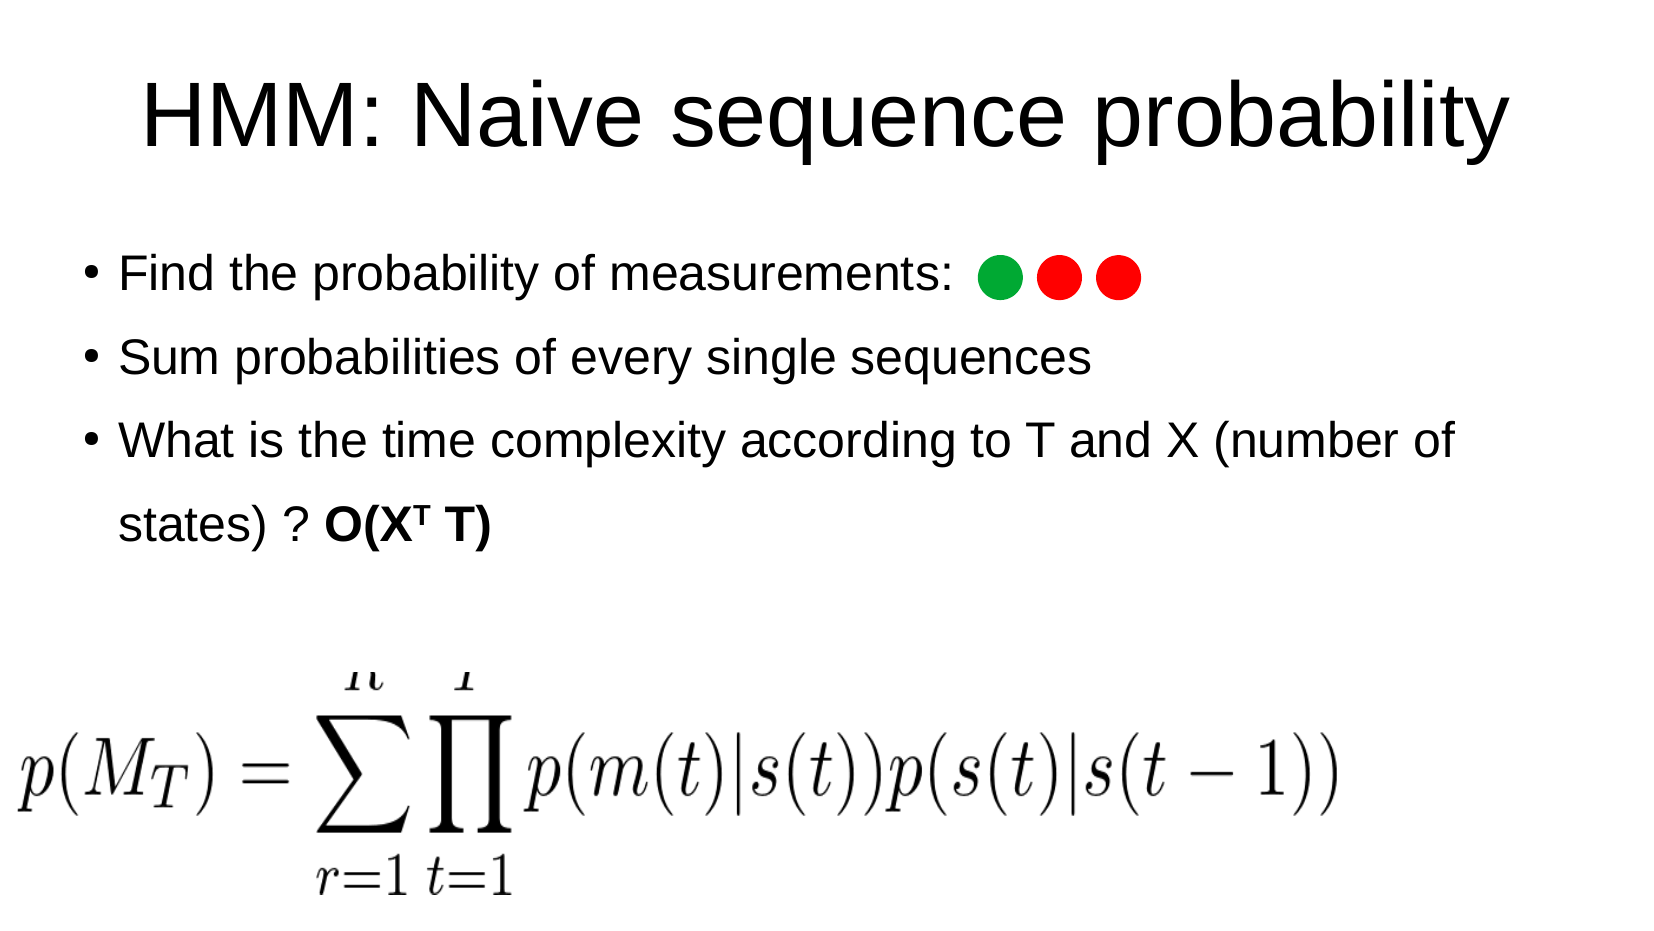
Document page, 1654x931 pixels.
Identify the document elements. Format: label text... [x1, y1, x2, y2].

text_box [977, 255, 1023, 301]
text_box [1036, 255, 1083, 301]
text_box [1096, 255, 1142, 301]
subtitle Find the probability of measurements: Sum probabilities of every single sequences What is the time complexity according to T and X (number of states) ? O(XT T) [82, 217, 1571, 758]
picture [17, 672, 1338, 895]
title HMM: Naive sequence probability [82, 37, 1571, 193]
chart [782, 411, 794, 440]
